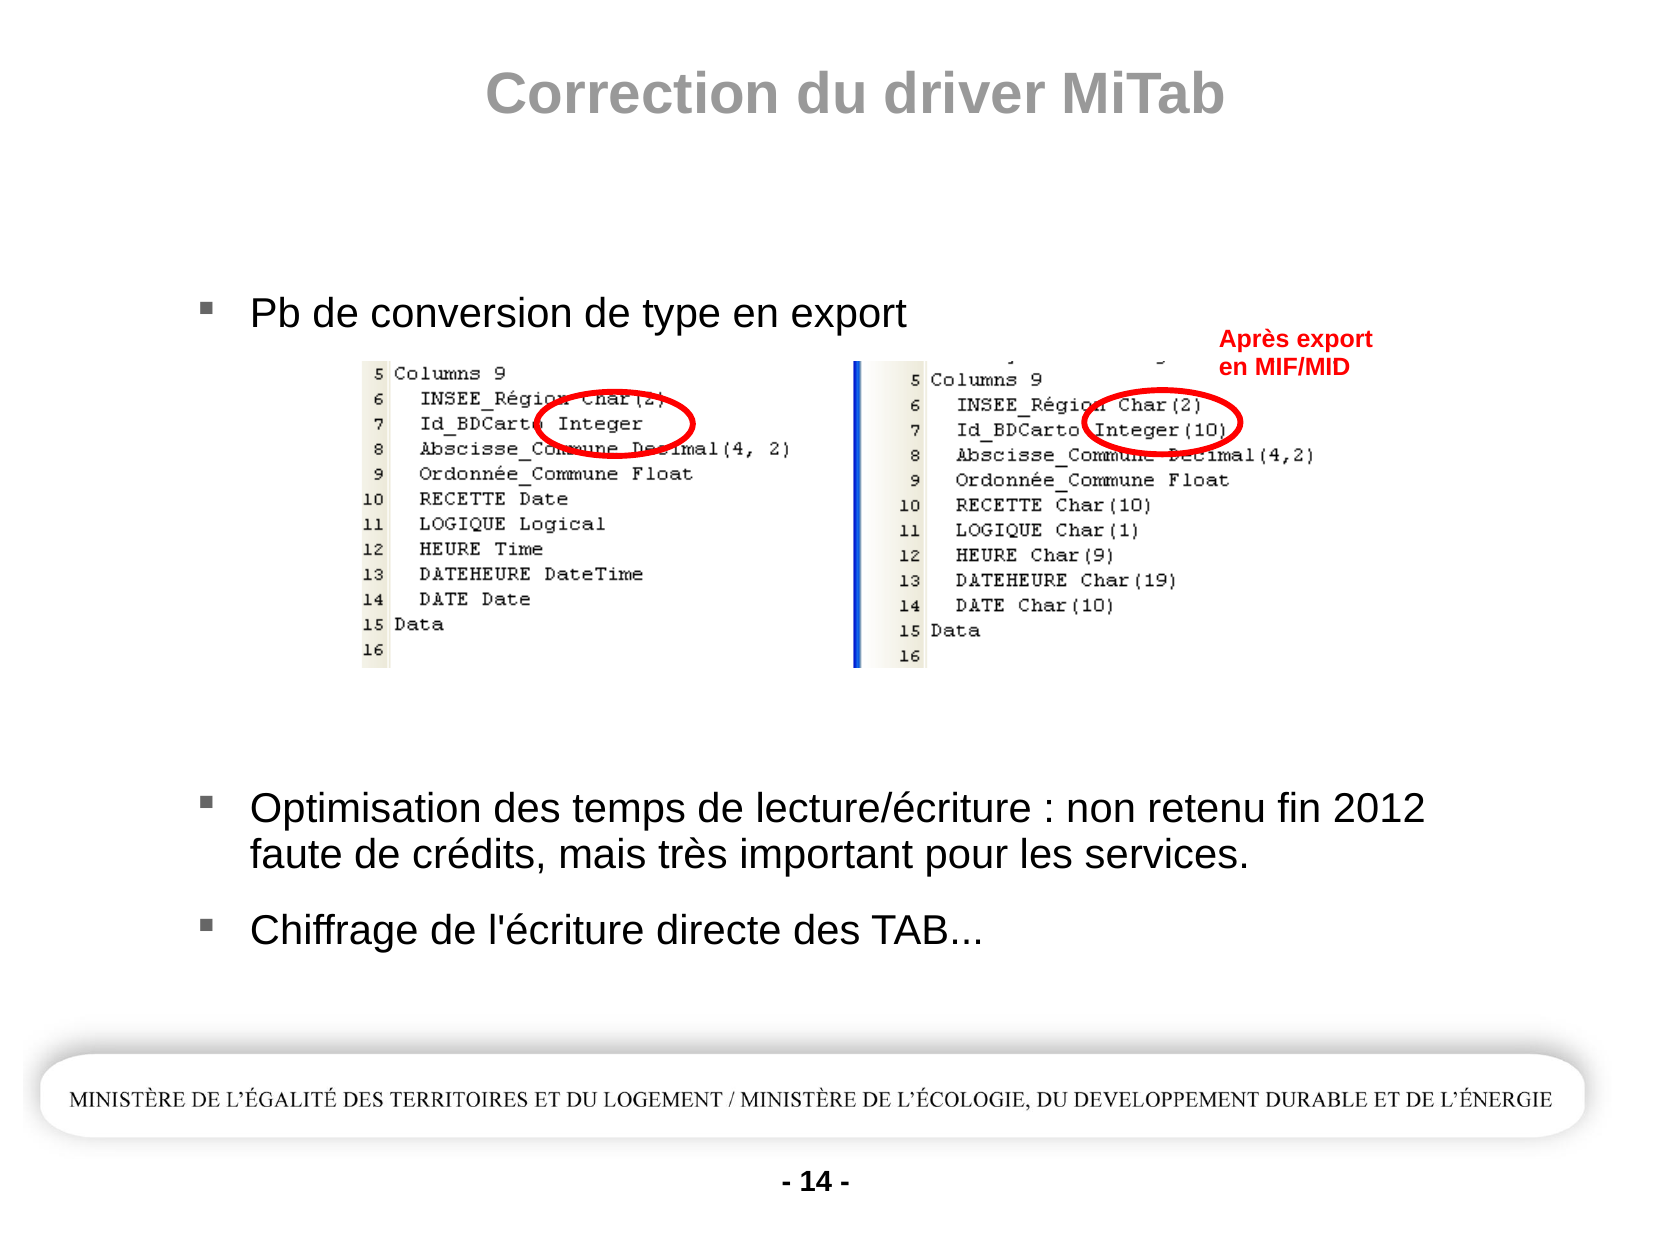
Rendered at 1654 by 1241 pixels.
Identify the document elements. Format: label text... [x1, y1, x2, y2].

text_box Correction du driver MiTab [181, 58, 1511, 127]
picture [361, 361, 1362, 668]
text_box Après export en MIF/MID [1203, 317, 1423, 391]
picture [23, 1014, 1612, 1159]
list Pb de conversion de type en export Optimisation des temps de lecture/écriture : non retenu fin 2012 faute de crédits, mais très important pour les services. Chiffrage de l'écriture directe des TAB... [179, 290, 1509, 1010]
picture [1088, 394, 1237, 451]
